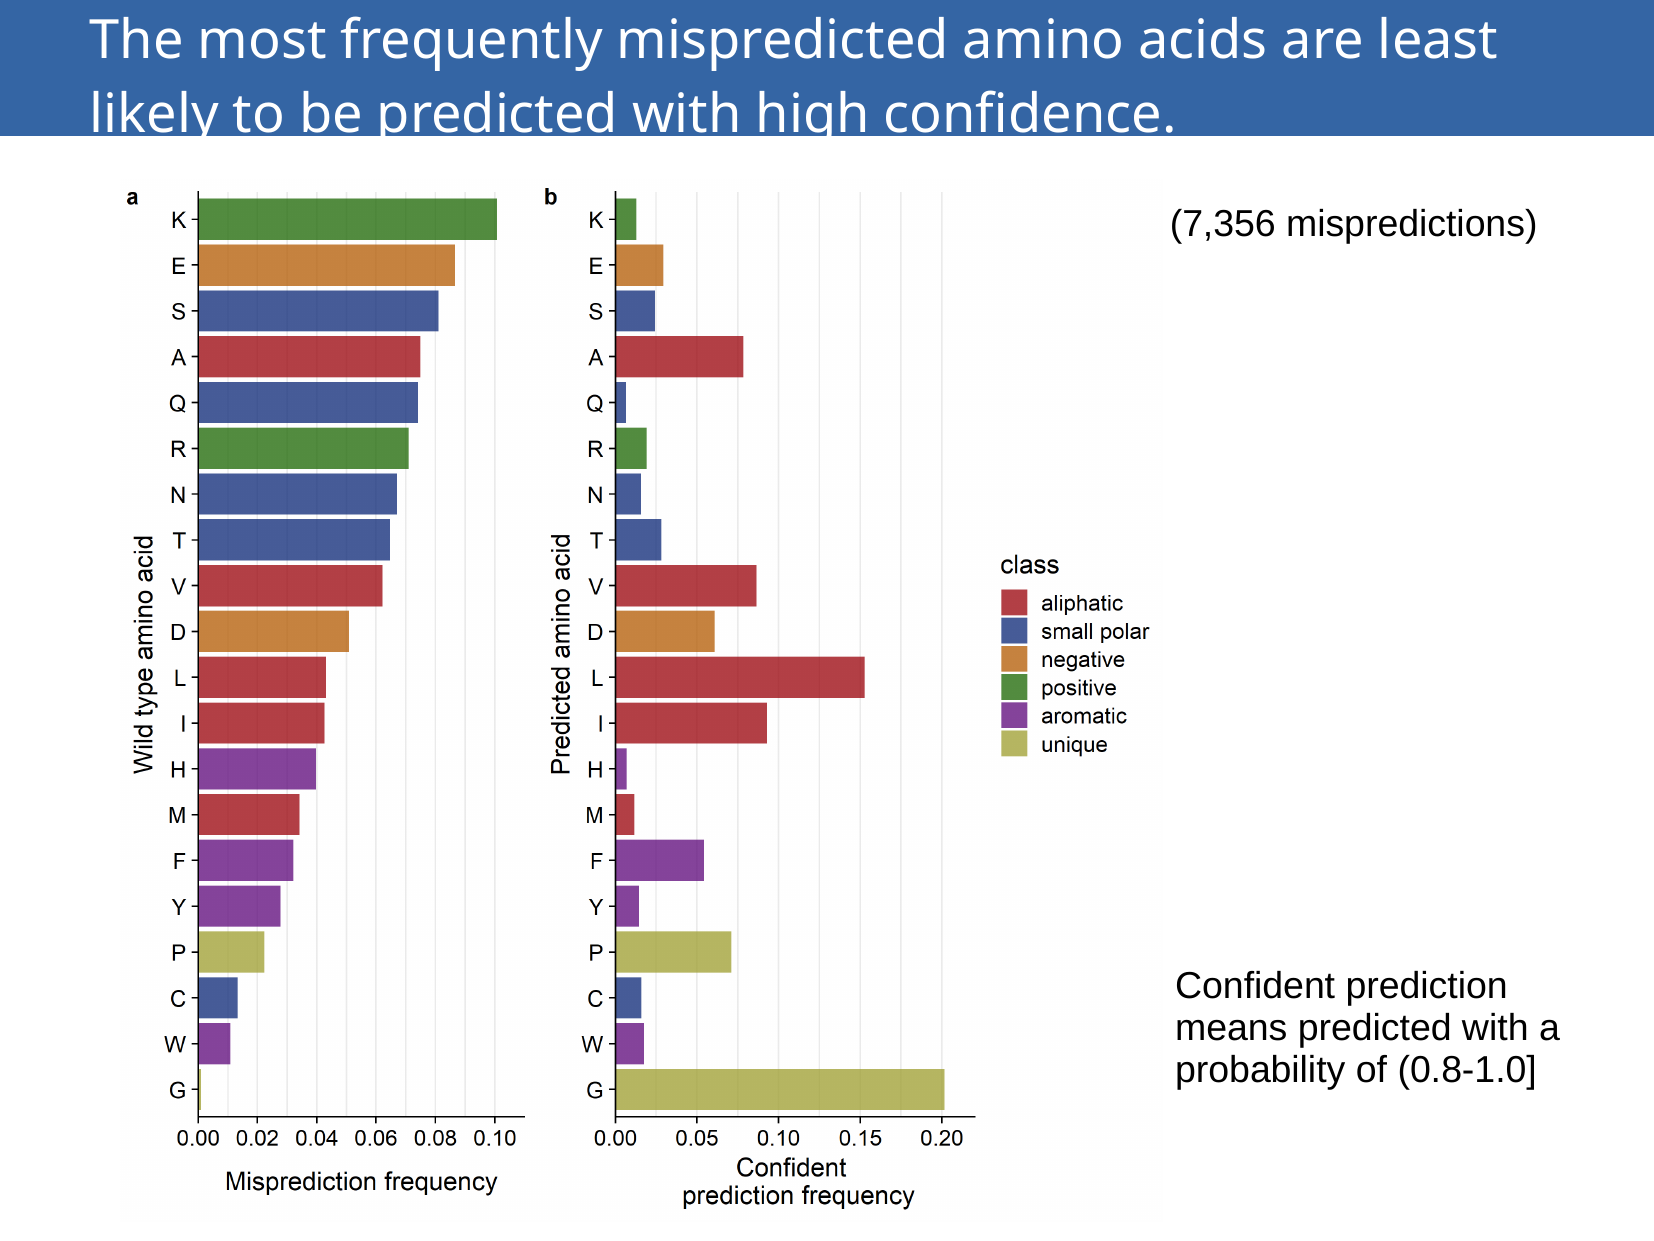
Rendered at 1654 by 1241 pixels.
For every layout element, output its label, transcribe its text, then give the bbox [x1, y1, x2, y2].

text_box [1647, 0, 1654, 136]
text_box The most frequently mispredicted amino acids are least likely to be predicted with high confidence. [0, 0, 1647, 218]
text_box (7,356 mispredictions) [1163, 195, 1576, 294]
picture [120, 179, 1163, 1223]
text_box Confident prediction means predicted with a probability of (0.8-1.0] [1163, 957, 1621, 1156]
